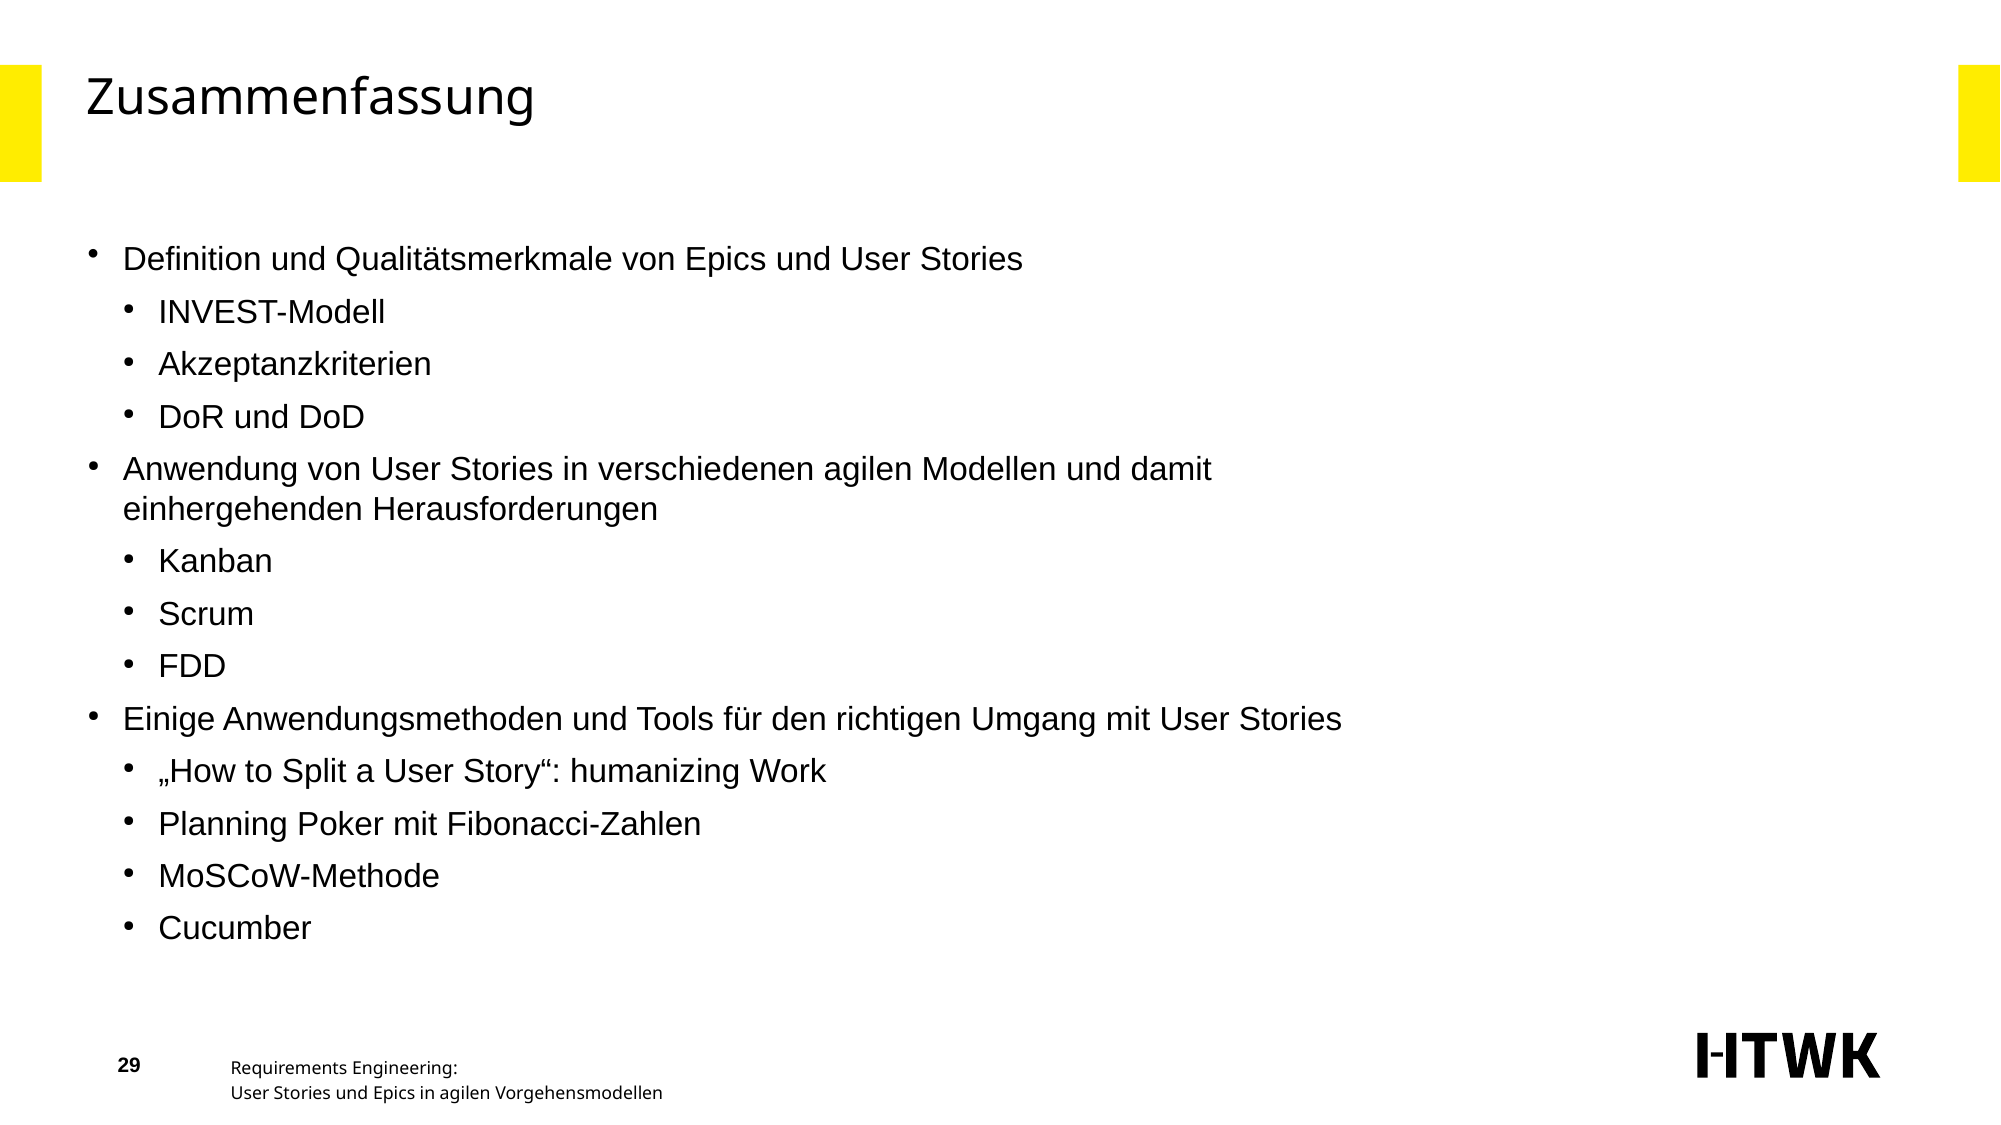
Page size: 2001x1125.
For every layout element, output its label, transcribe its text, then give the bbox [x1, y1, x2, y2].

text_box Definition und Qualitätsmerkmale von Epics und User Stories INVEST-Modell Akzeptanzkriterien DoR und DoD Anwendung von User Stories in verschiedenen agilen Modellen und damit einhergehenden Herausforderungen Kanban Scrum FDD Einige Anwendungsmethoden und Tools für den richtigen Umgang mit User Stories „How to Split a User Story“: humanizing Work Planning Poker mit Fibonacci-Zahlen MoSCoW-Methode Cucumber [87, 237, 1411, 1002]
title Zusammenfassung [86, 59, 1411, 177]
